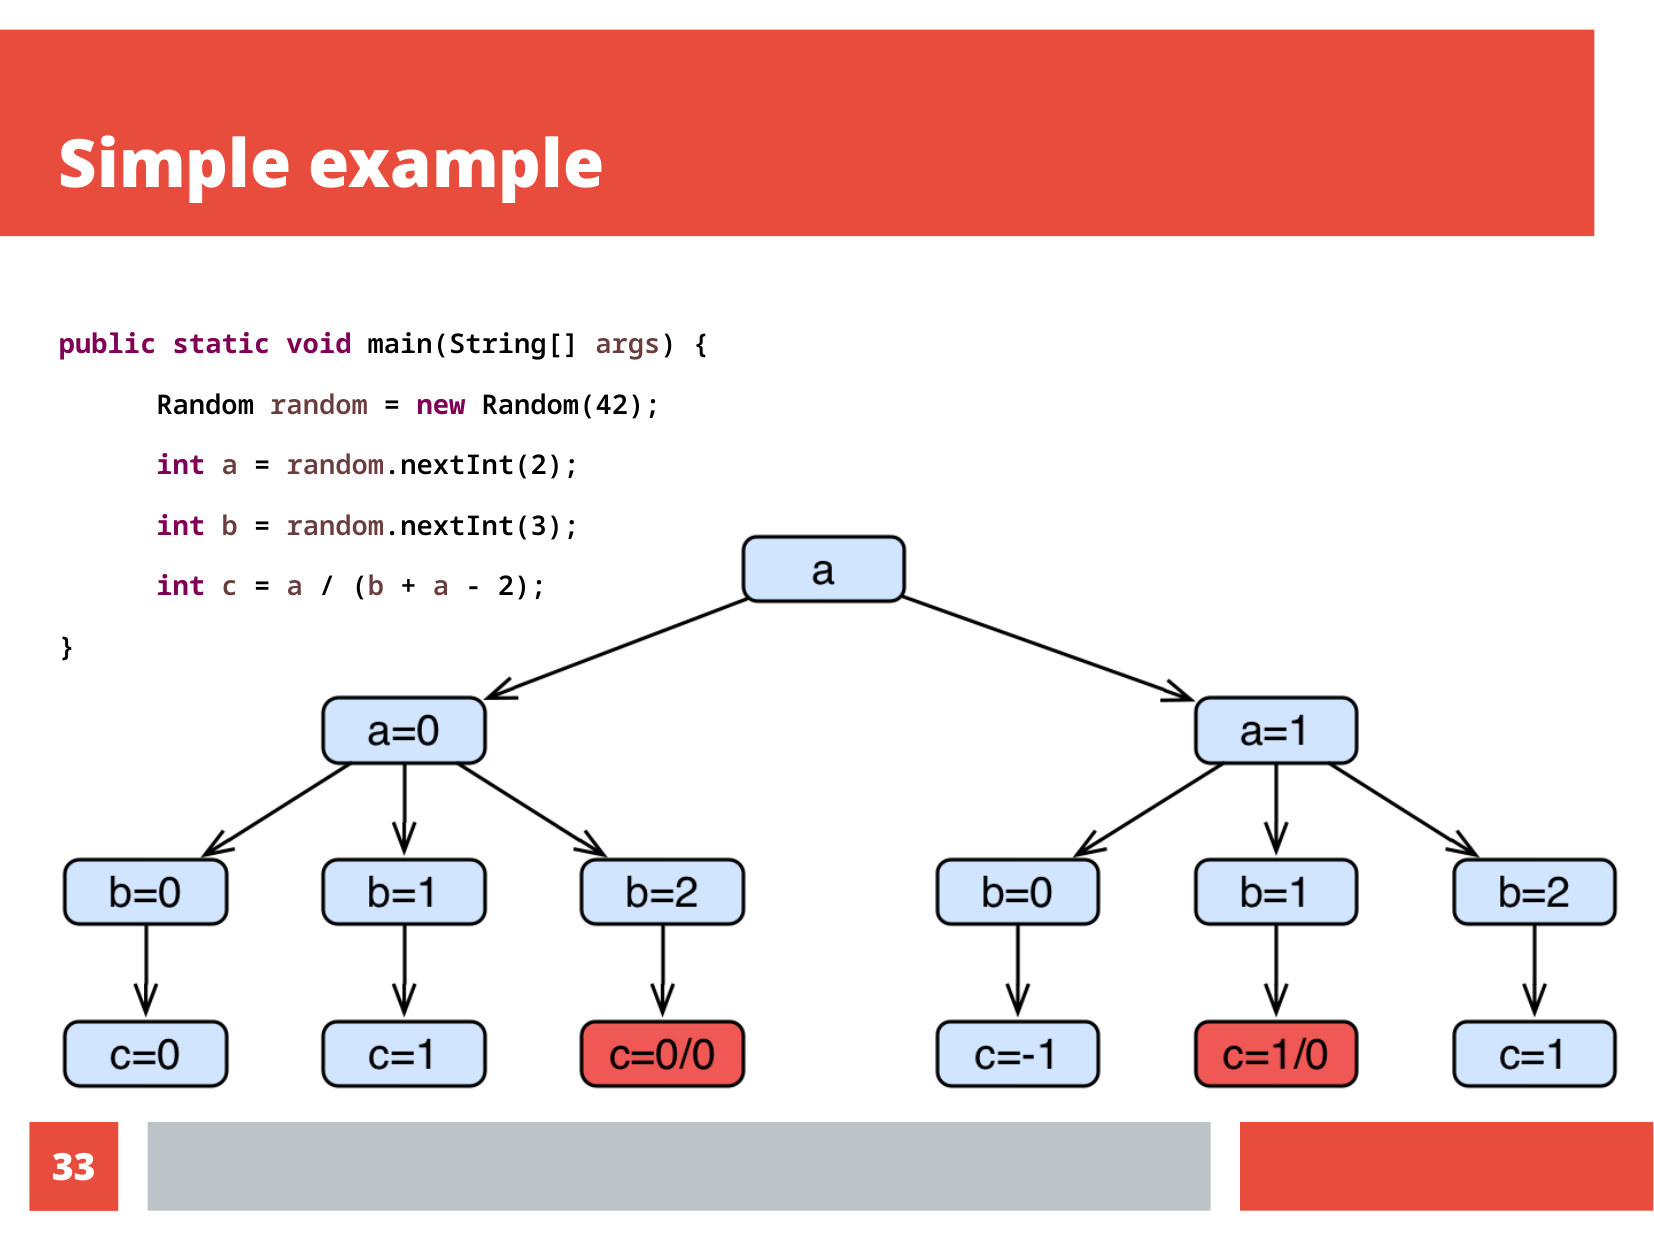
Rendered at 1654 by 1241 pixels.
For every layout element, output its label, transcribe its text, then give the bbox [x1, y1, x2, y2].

list public static void main(String[] args) { Random random = new Random(42); int a = random.nextInt(2); int b = random.nextInt(3); int c = a / (b + a - 2); } [59, 324, 1565, 530]
title Simple example [59, 59, 1595, 207]
picture [58, 530, 1622, 1093]
